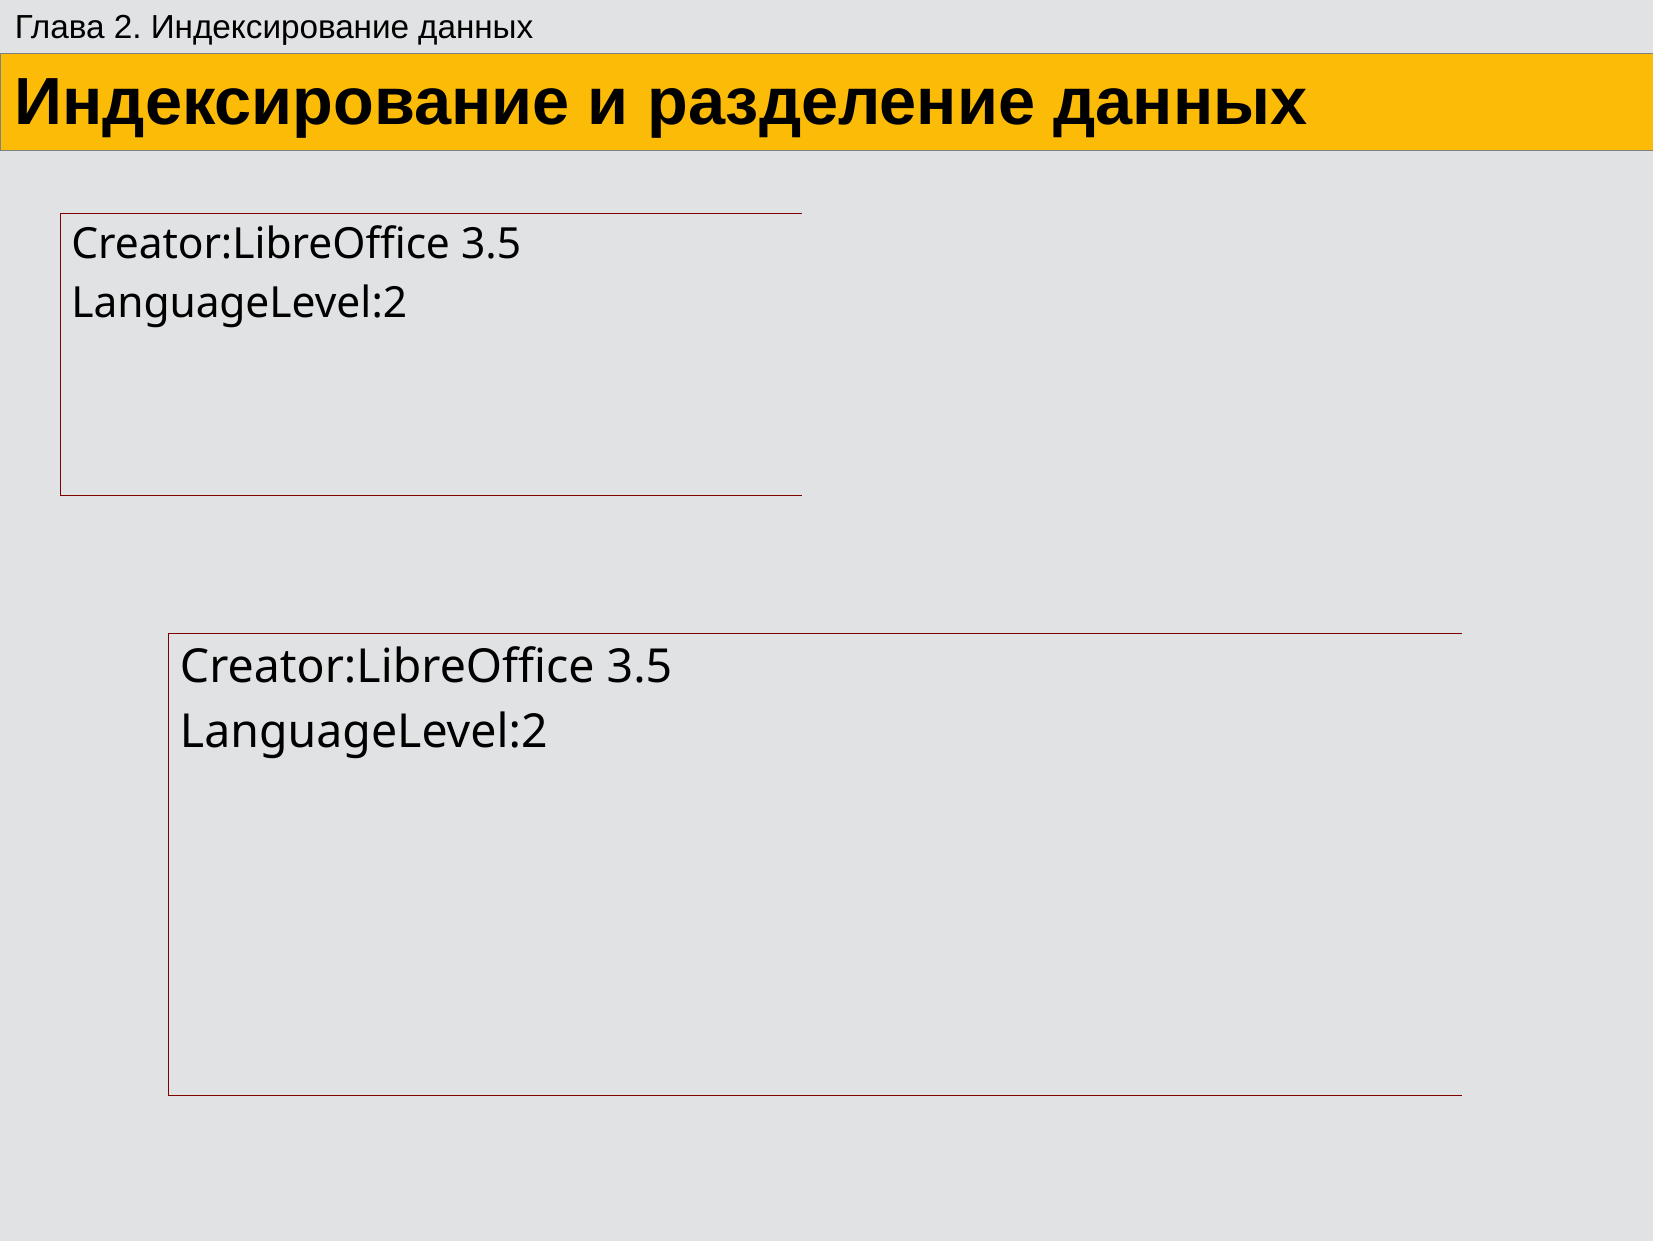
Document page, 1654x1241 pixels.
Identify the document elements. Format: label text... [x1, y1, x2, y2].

text_box Индексирование и разделение данных [0, 53, 1653, 151]
picture [165, 630, 1462, 1096]
text_box Глава 2. Индексирование данных [0, 1, 465, 58]
picture [57, 210, 802, 496]
